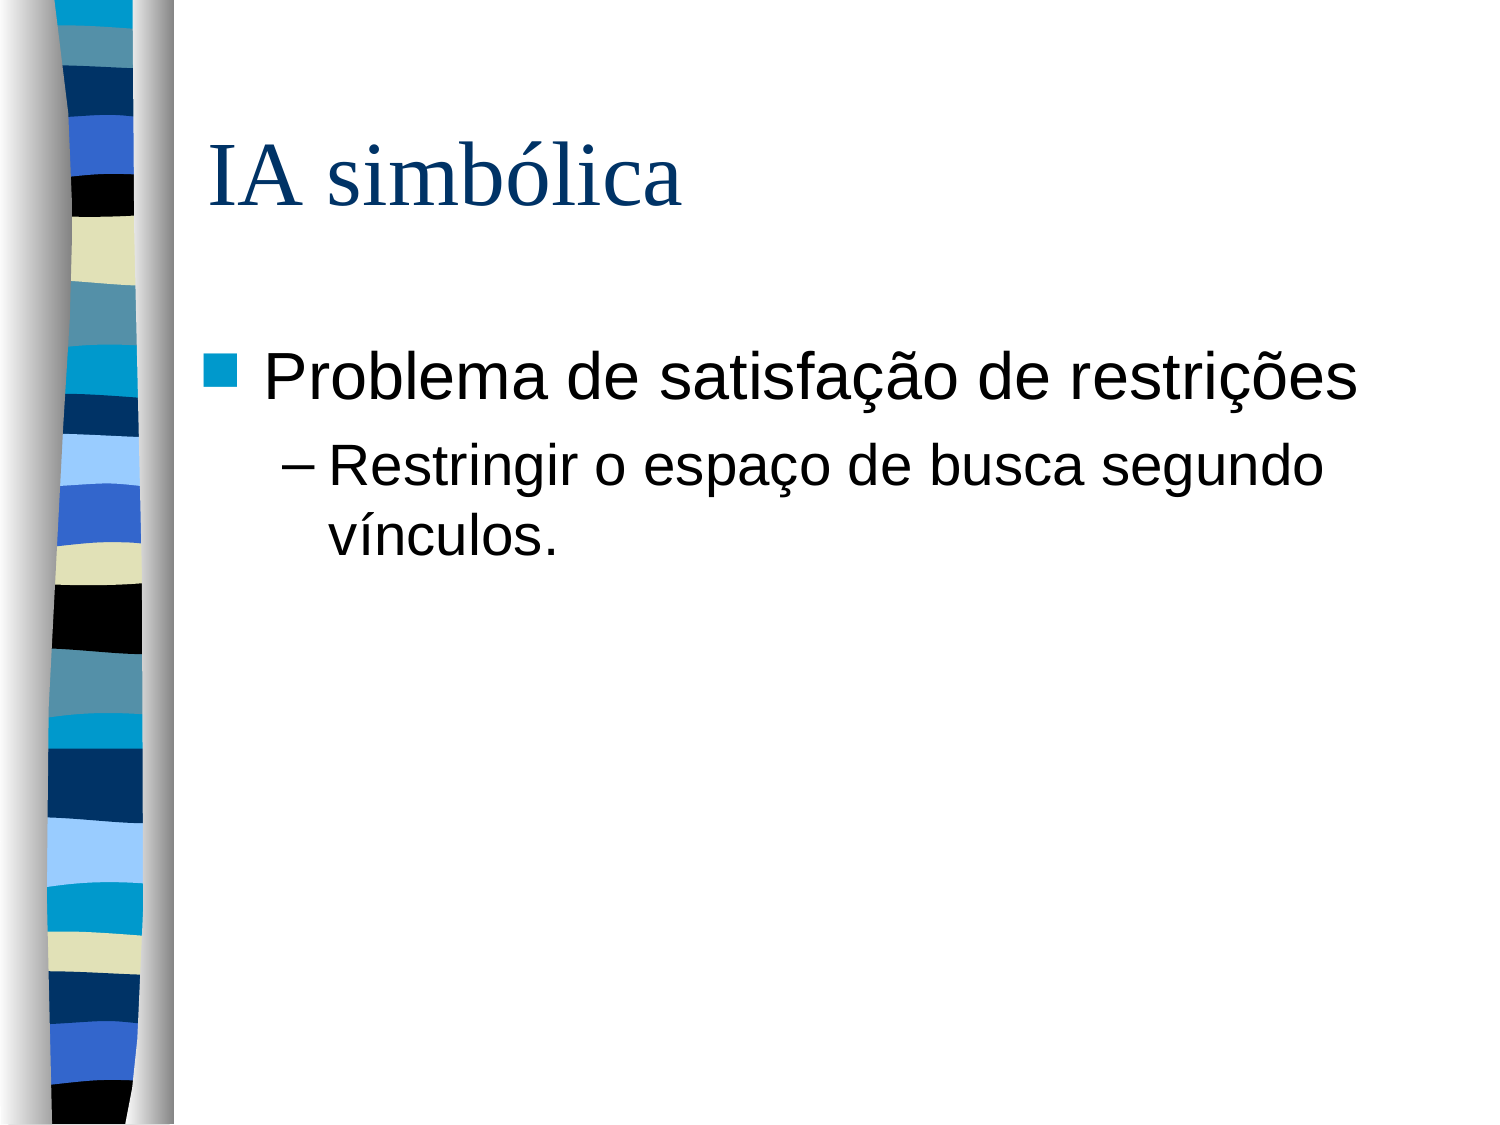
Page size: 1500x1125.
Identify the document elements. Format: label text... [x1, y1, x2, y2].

list Problema de satisfação de restrições Restringir o espaço de busca segundo vínculos. [192, 324, 1468, 1000]
title IA simbólica [192, 74, 1468, 263]
